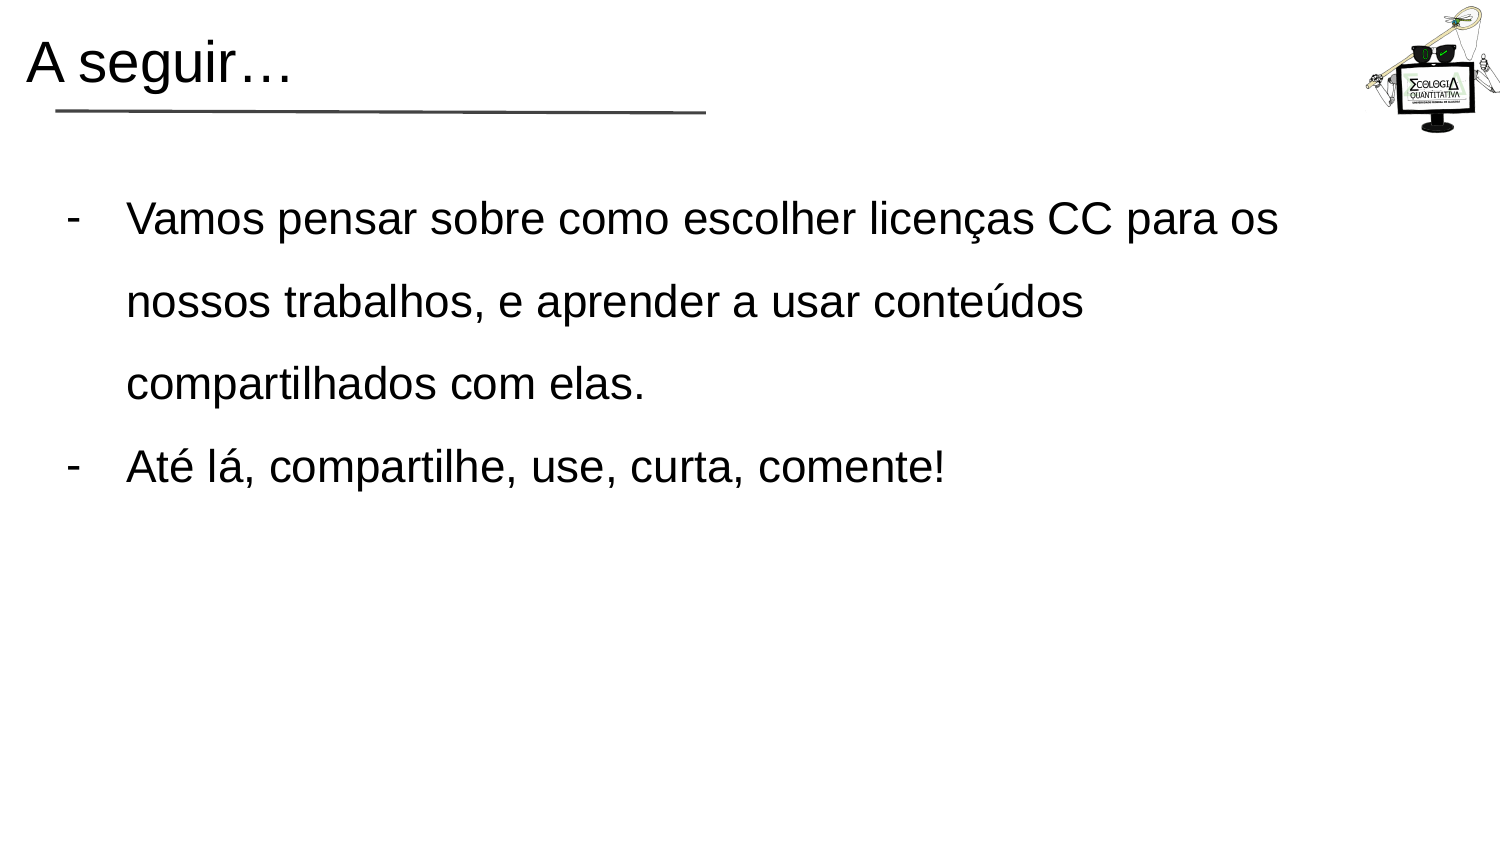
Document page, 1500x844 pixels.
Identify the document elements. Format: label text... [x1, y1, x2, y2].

text_box Vamos pensar sobre como escolher licenças CC para os nossos trabalhos, e aprender a usar conteúdos compartilhados com elas. Até lá, compartilhe, use, curta, comente! [36, 146, 1417, 822]
text_box A seguir… [11, 9, 1210, 117]
picture [1365, 3, 1500, 135]
